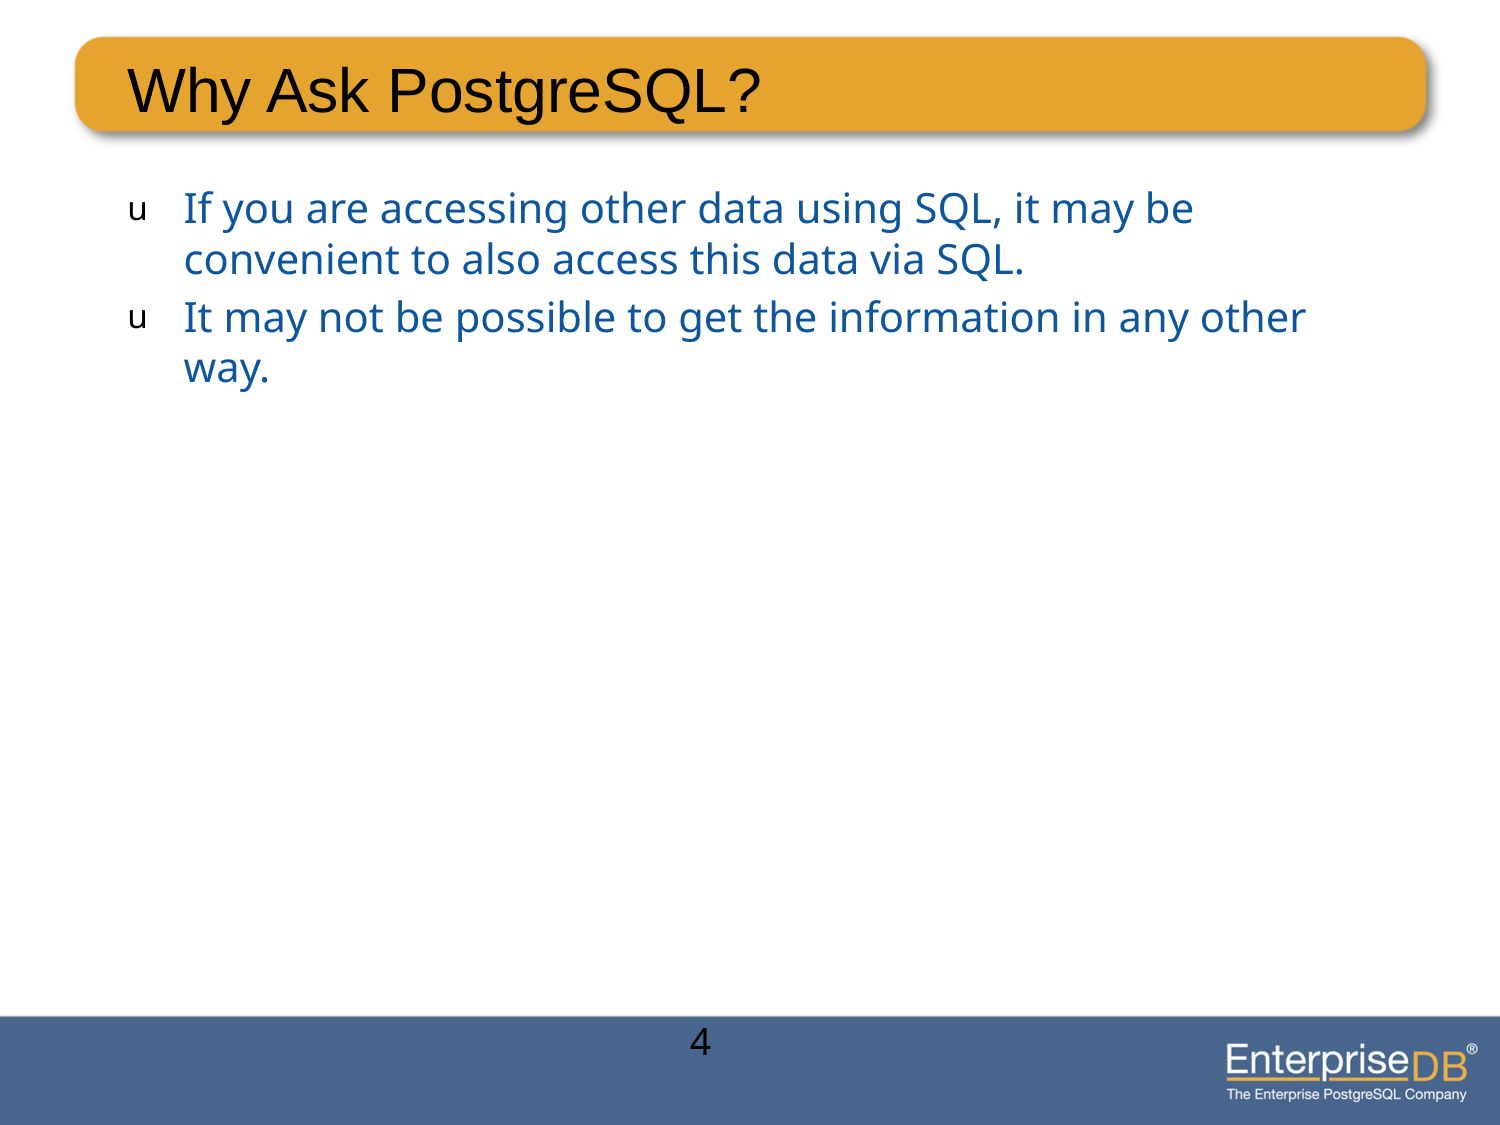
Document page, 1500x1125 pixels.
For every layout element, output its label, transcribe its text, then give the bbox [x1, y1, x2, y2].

list If you are accessing other data using SQL, it may be convenient to also access this data via SQL. It may not be possible to get the information in any other way. [112, 174, 1388, 963]
title Why Ask PostgreSQL? [112, 37, 1388, 138]
picture [0, 0, 1500, 1125]
slide_number <number> [675, 1010, 825, 1125]
